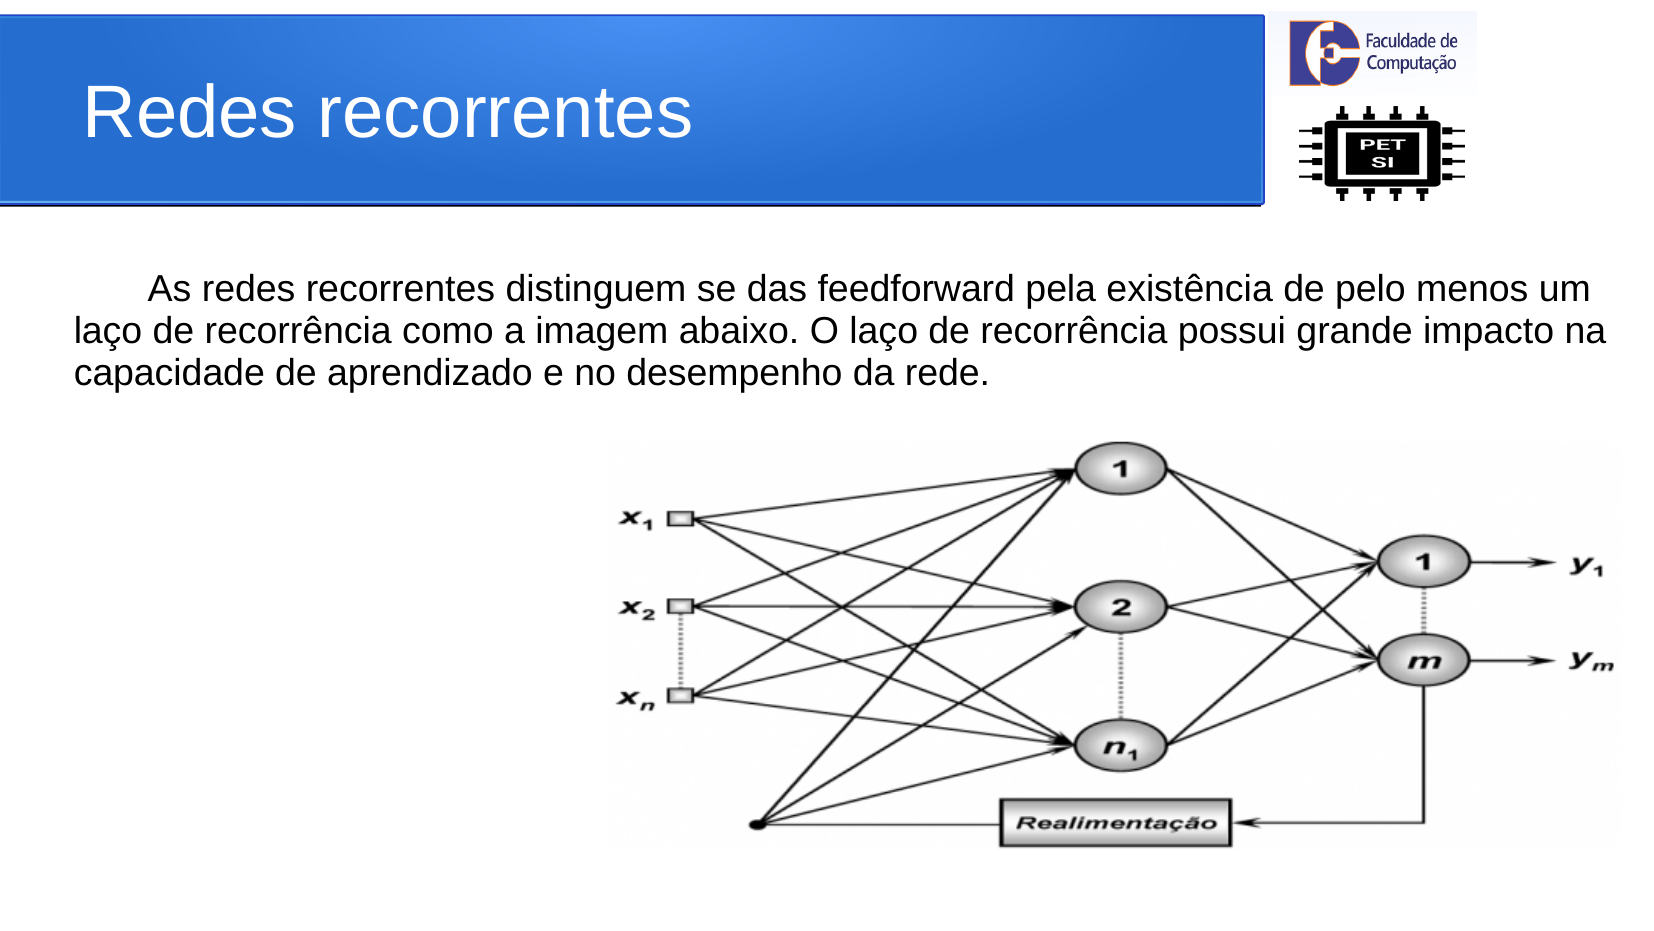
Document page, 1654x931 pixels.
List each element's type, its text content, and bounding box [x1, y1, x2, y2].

title Redes recorrentes [82, 35, 1235, 189]
text_box As redes recorrentes distinguem se das feedforward pela existência de pelo menos um laço de recorrência como a imagem abaixo. O laço de recorrência possui grande impacto na capacidade de aprendizado e no desempenho da rede. [59, 259, 1622, 401]
picture [1268, 11, 1477, 96]
picture [590, 413, 1623, 858]
picture [1299, 106, 1465, 201]
